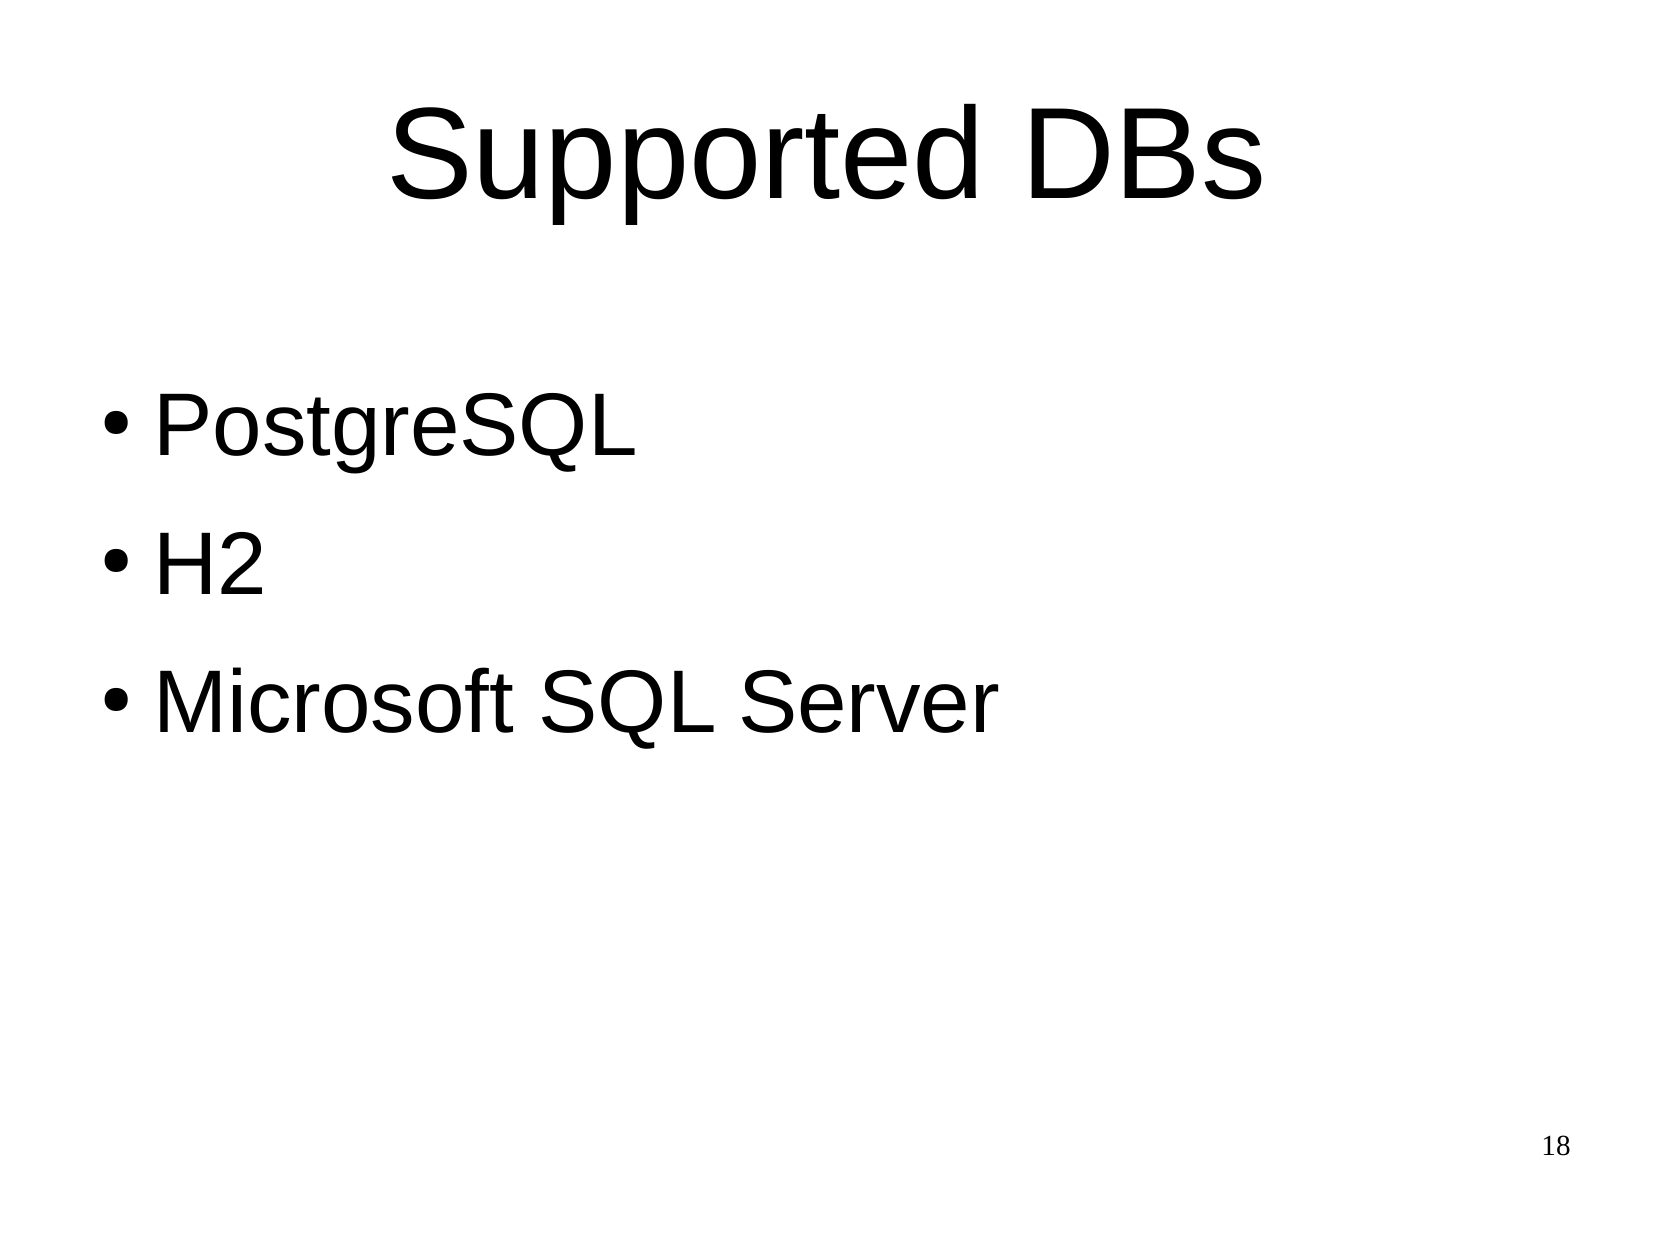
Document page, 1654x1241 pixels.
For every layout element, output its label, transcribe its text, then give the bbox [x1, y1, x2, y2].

title Supported DBs [82, 49, 1571, 257]
list PostgreSQL H2 Microsoft SQL Server [82, 375, 1571, 1095]
